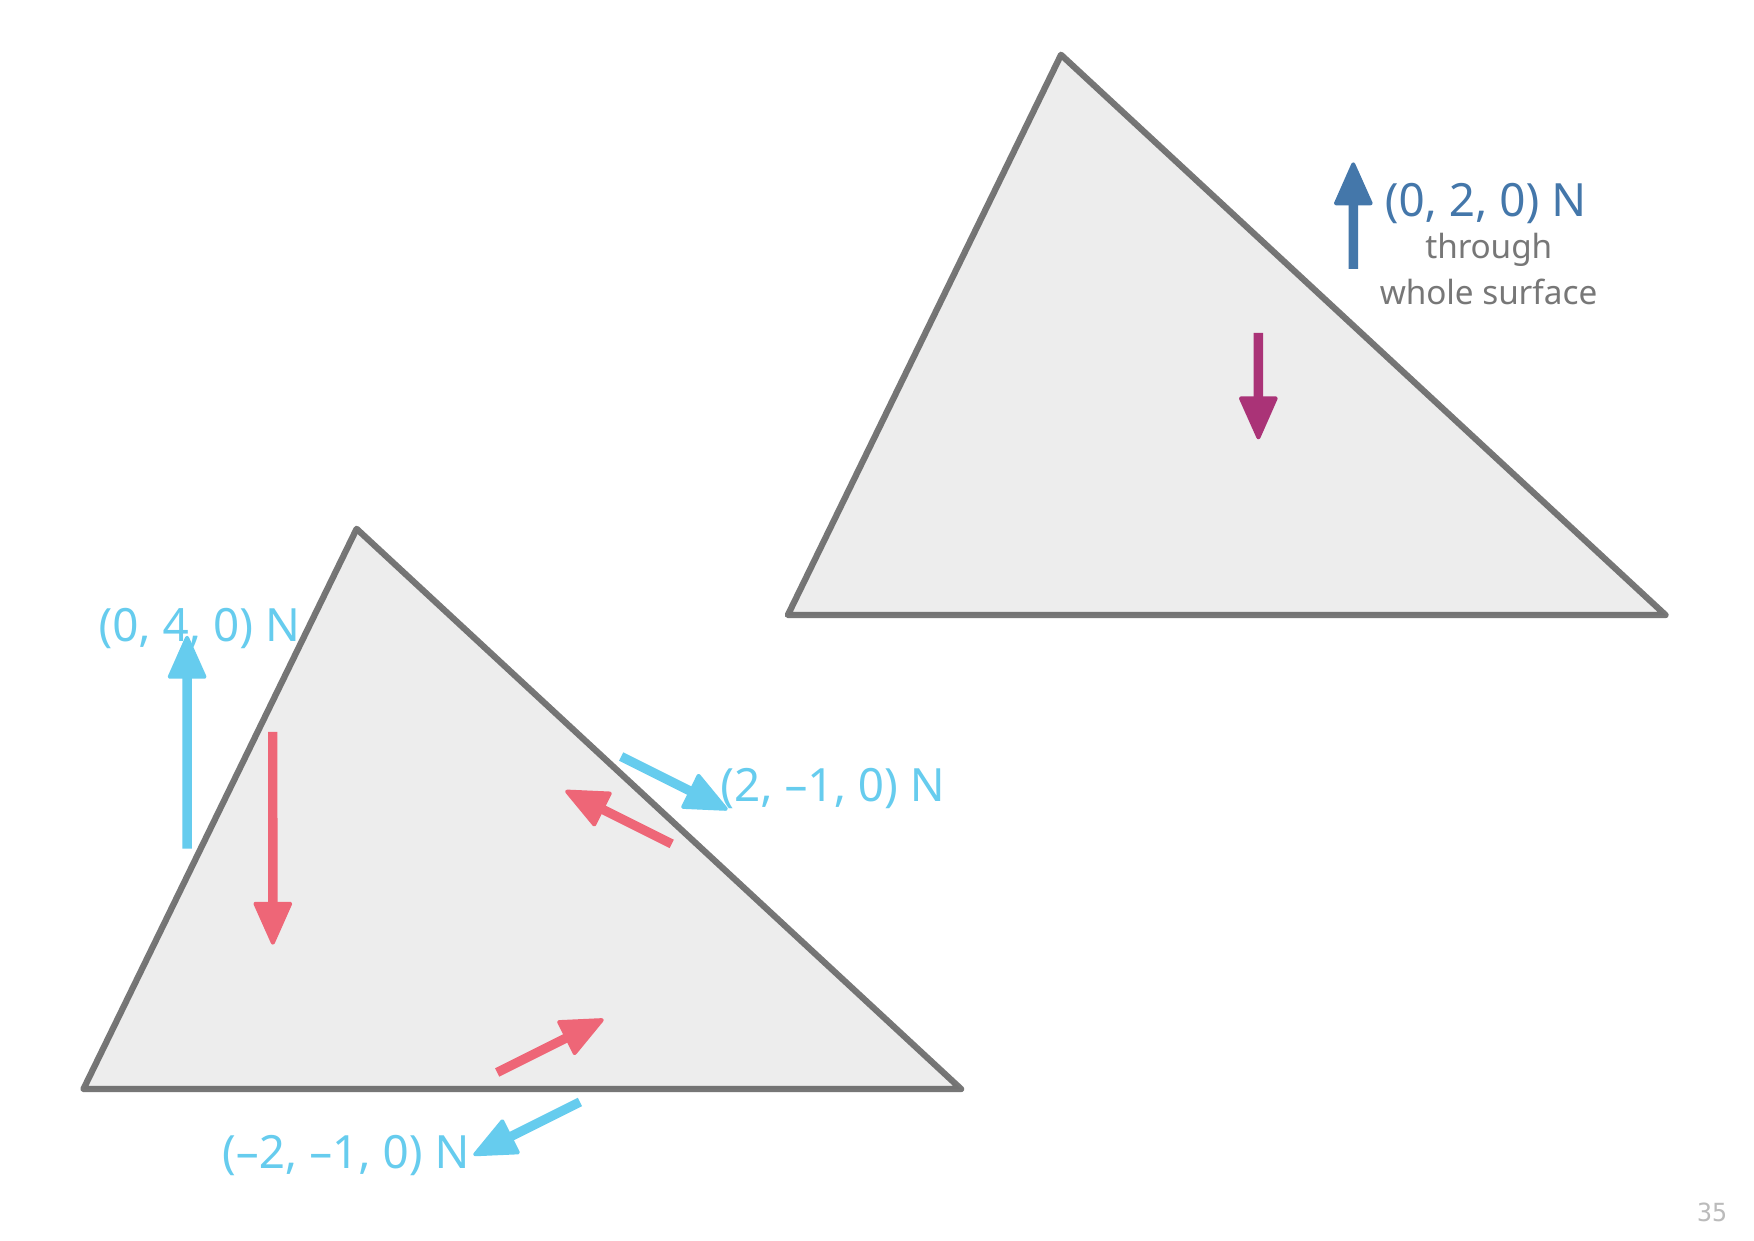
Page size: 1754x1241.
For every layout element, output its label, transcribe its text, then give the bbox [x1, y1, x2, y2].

text_box (0, 2, 0) N [1370, 160, 1595, 216]
text_box (0, 4, 0) N [83, 585, 309, 647]
text_box [83, 528, 962, 1090]
text_box (–2, –1, 0) N [207, 1112, 478, 1174]
text_box (2, –1, 0) N [705, 744, 954, 806]
text_box [787, 54, 1666, 616]
text_box through whole surface [1365, 216, 1600, 298]
